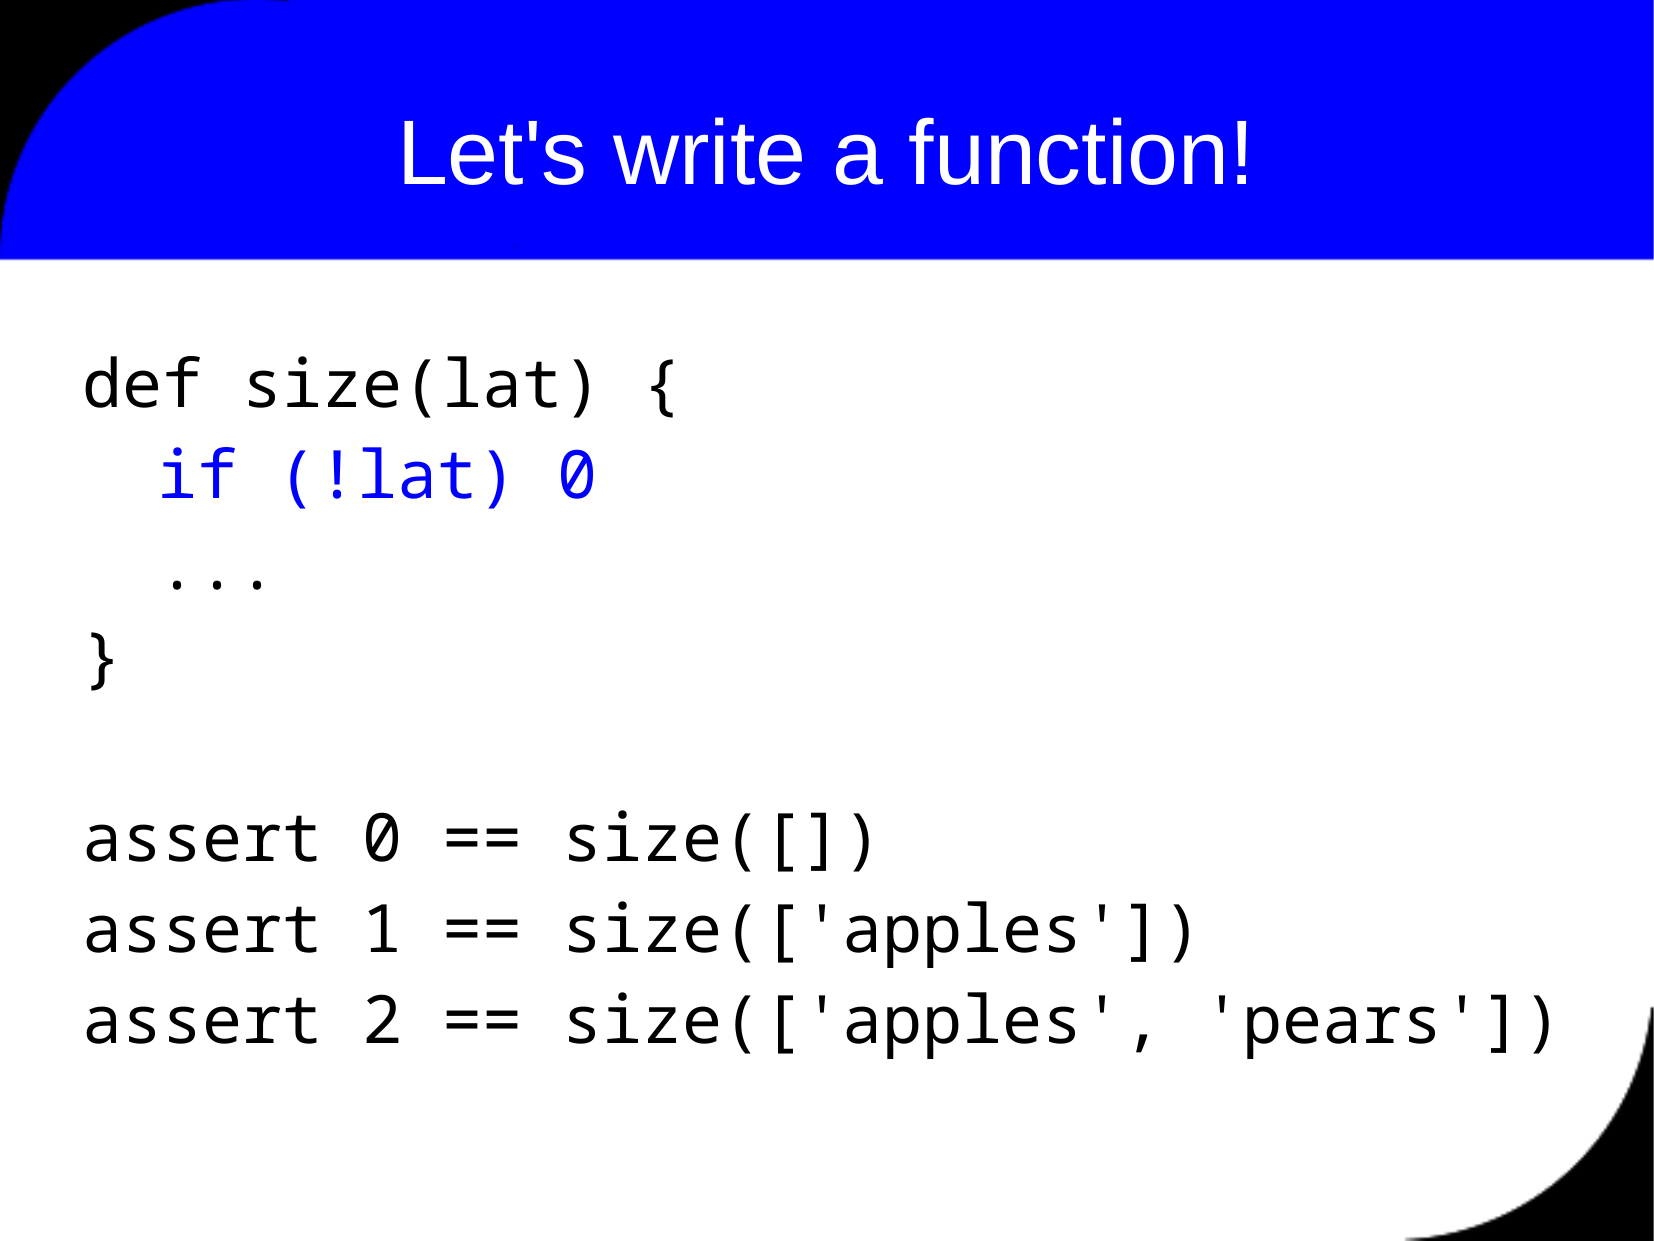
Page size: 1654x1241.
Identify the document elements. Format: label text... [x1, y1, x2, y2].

picture [0, 0, 1654, 1241]
subtitle def size(lat) { if (!lat) 0 ... } assert 0 == size([]) assert 1 == size(['apples']) assert 2 == size(['apples', 'pears']) [82, 297, 1613, 1102]
title Let's write a function! [82, 49, 1571, 257]
